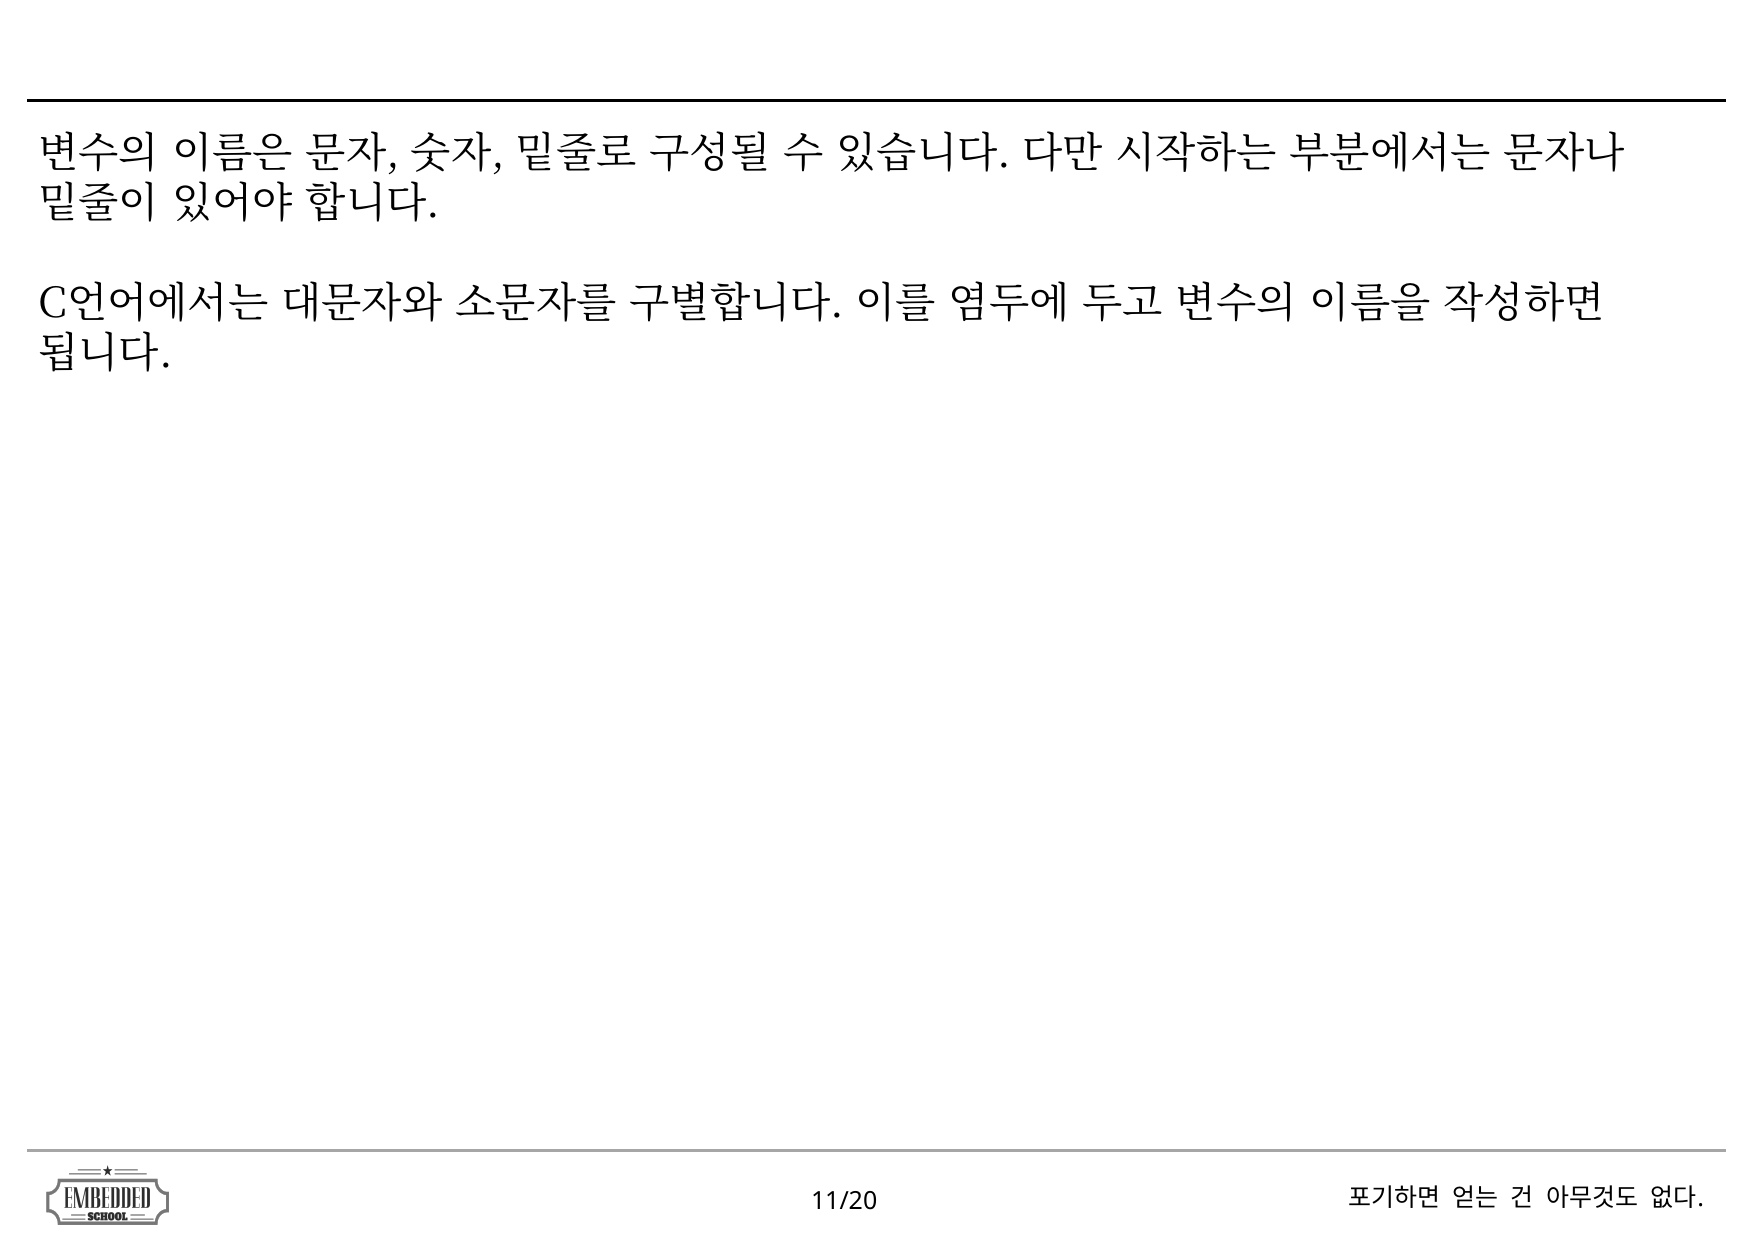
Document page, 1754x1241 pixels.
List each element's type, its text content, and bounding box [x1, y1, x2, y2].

text_box 11/20 [765, 1177, 923, 1223]
picture [27, 1164, 188, 1231]
text_box 변수의 이름은 문자, 숫자, 밑줄로 구성될 수 있습니다. 다만 시작하는 부분에서는 문자나 밑줄이 있어야 합니다. C언어에서는 대문자와 소문자를 구별합니다. 이를 염두에 두고 변수의 이름을 작성하면 됩니다. [23, 118, 1725, 384]
